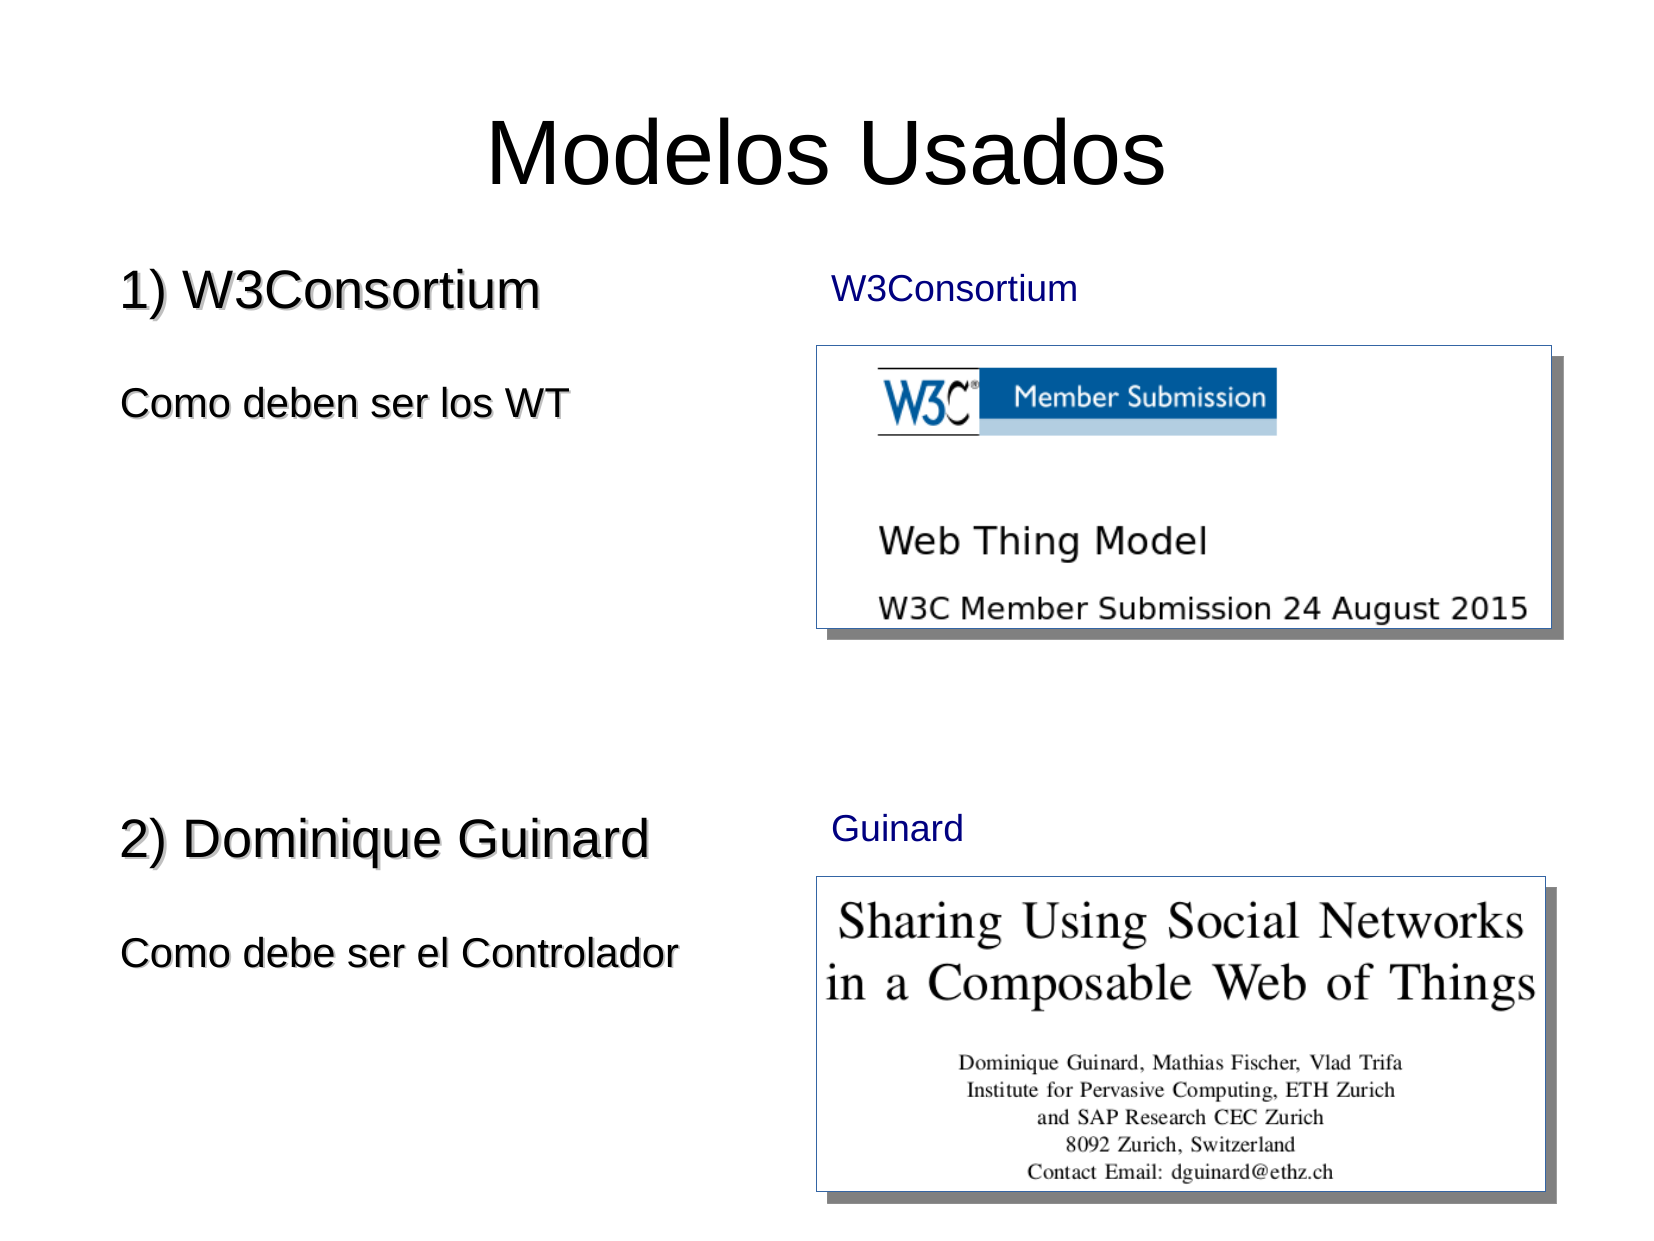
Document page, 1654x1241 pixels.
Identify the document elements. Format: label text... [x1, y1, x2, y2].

picture [816, 876, 1546, 1192]
picture [816, 344, 1552, 629]
text_box W3Consortium [816, 260, 1126, 331]
title Modelos Usados [82, 49, 1571, 257]
text_box 1) W3Consortium Como deben ser los WT 2) Dominique Guinard Como debe ser el Controlador [105, 251, 744, 1036]
text_box Guinard [816, 800, 981, 871]
